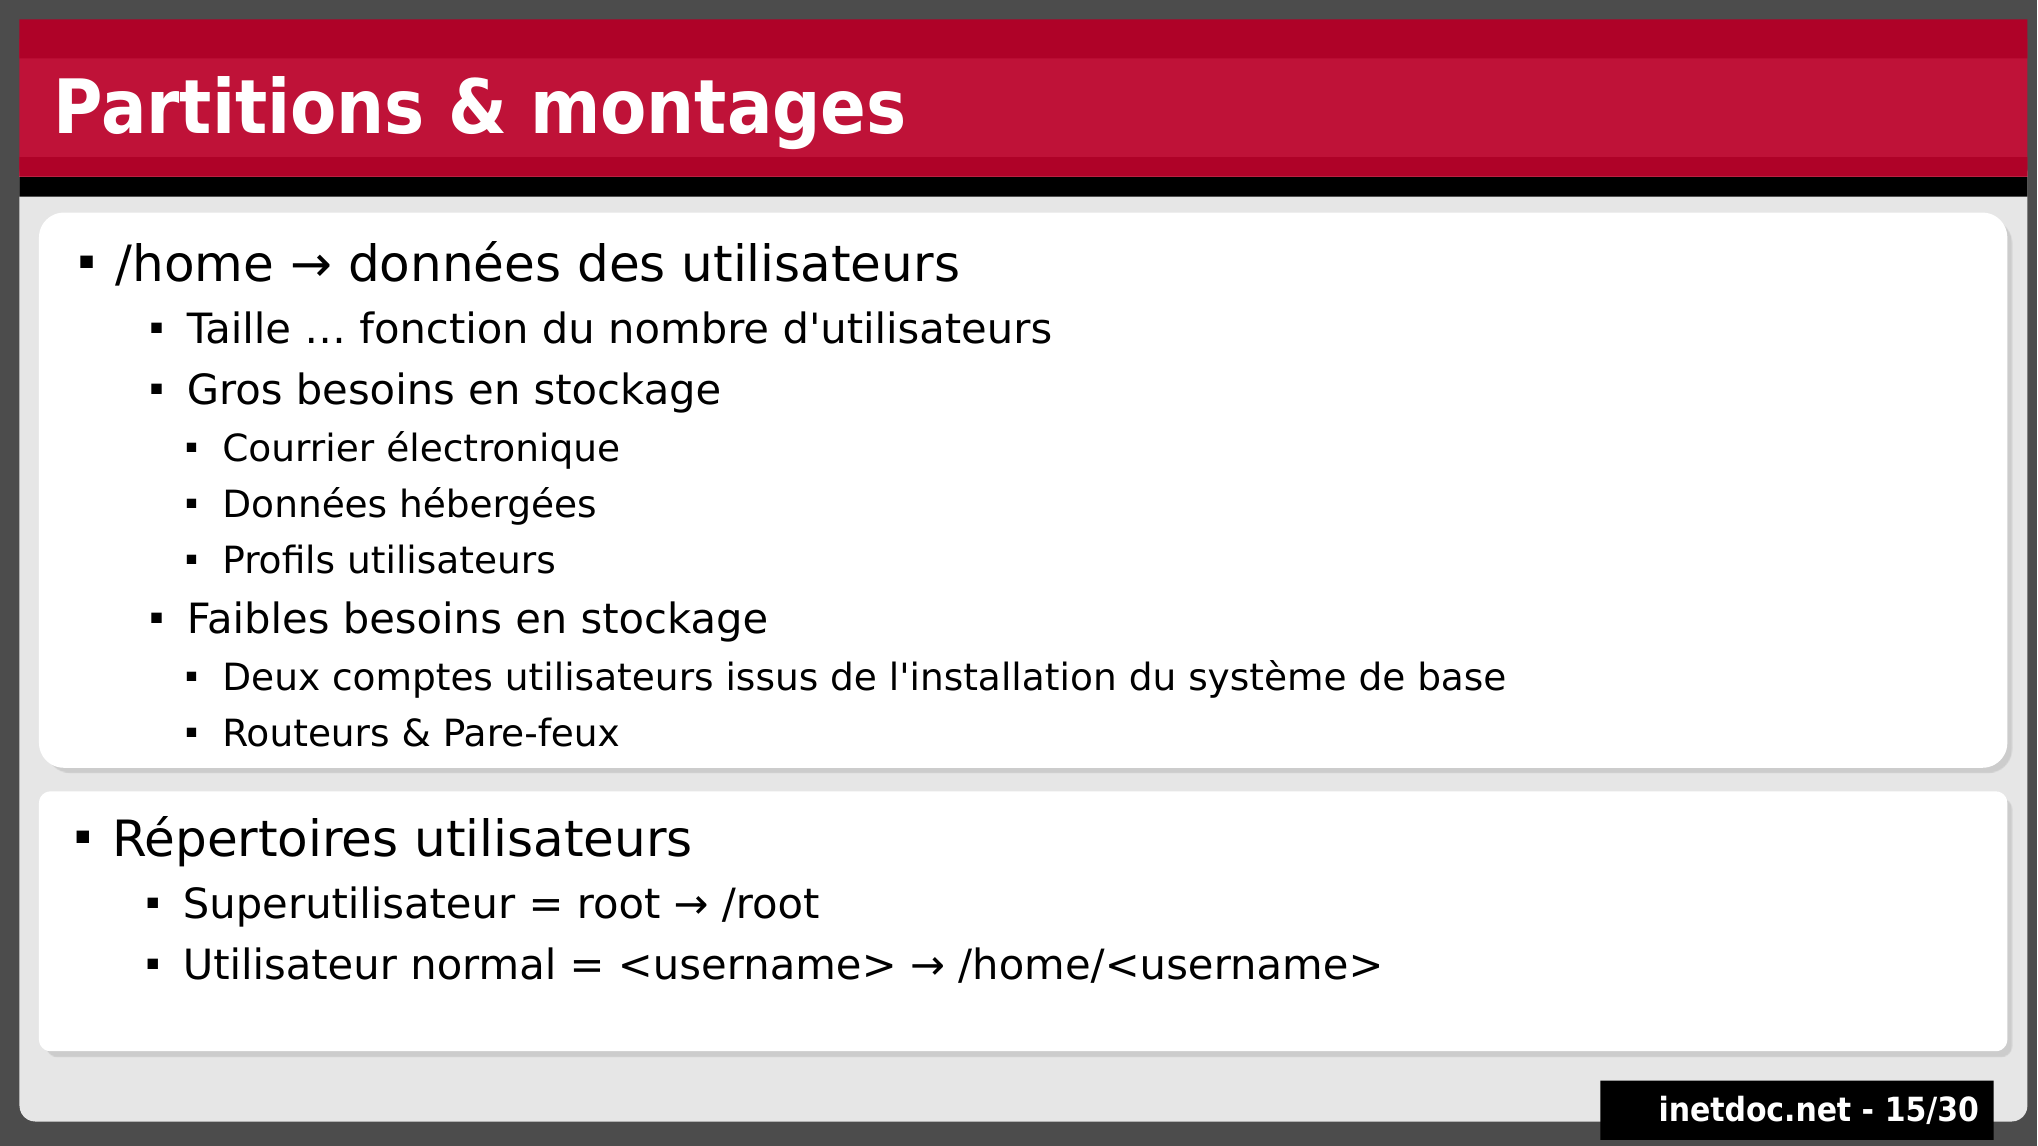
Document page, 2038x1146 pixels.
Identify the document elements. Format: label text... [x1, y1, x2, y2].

text_box Répertoires utilisateurs Superutilisateur = root → /root Utilisateur normal = <username> → /home/<username> [38, 791, 2008, 1052]
text_box Partitions & montages [19, 59, 2028, 157]
text_box [19, 19, 2028, 59]
text_box inetdoc.net - <numéro>/30 [1600, 1080, 1994, 1140]
text_box /home → données des utilisateurs Taille … fonction du nombre d'utilisateurs Gros besoins en stockage Courrier électronique Données hébergées Profils utilisateurs Faibles besoins en stockage Deux comptes utilisateurs issus de l'installation du système de base Routeurs & Pare-feux [38, 212, 2008, 768]
text_box [19, 157, 2028, 1122]
